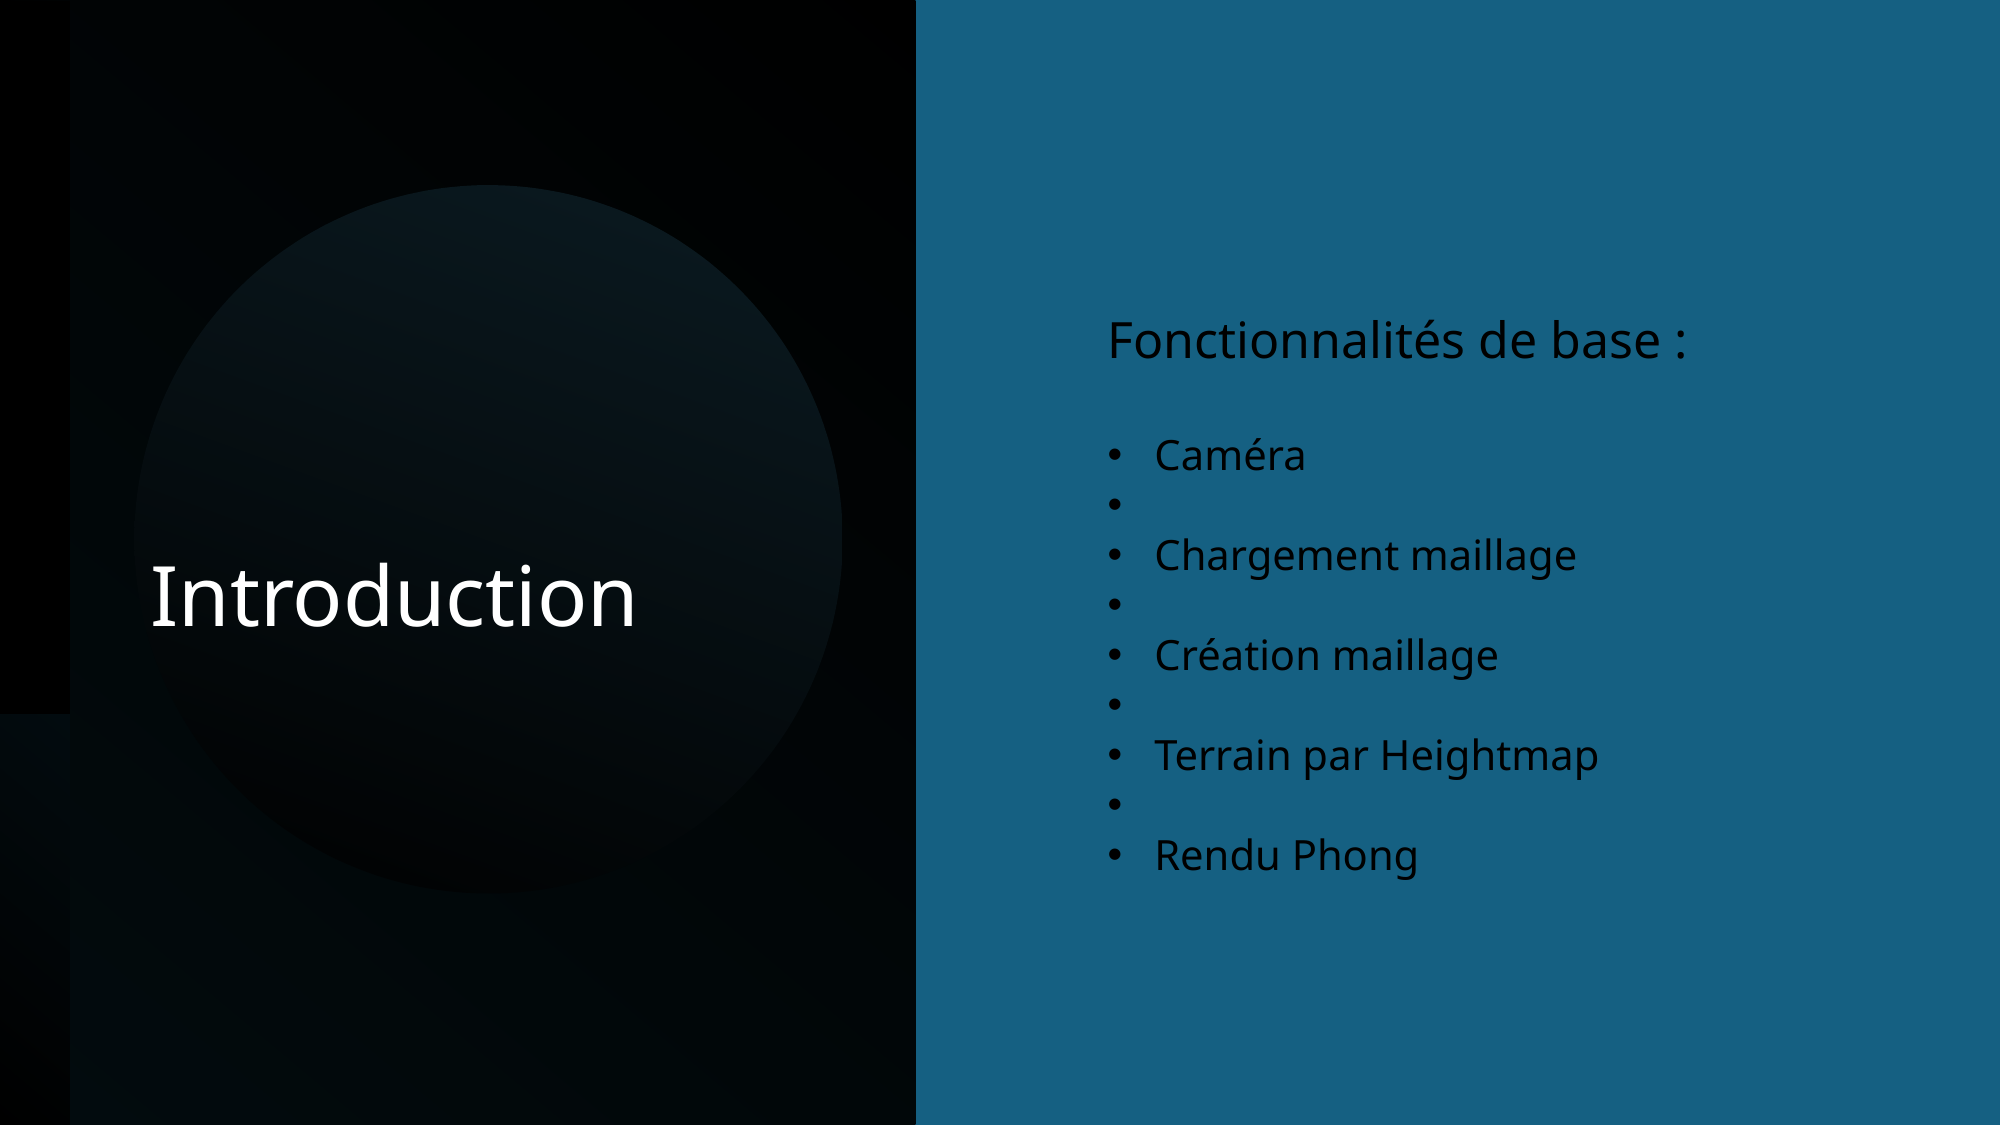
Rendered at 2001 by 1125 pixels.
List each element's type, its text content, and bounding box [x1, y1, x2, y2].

title Introduction [135, 96, 830, 652]
text_box [0, 0, 2000, 1125]
text_box Fonctionnalités de base : Caméra Chargement maillage Création maillage Terrain par Heightmap Rendu Phong [1092, 301, 1915, 893]
